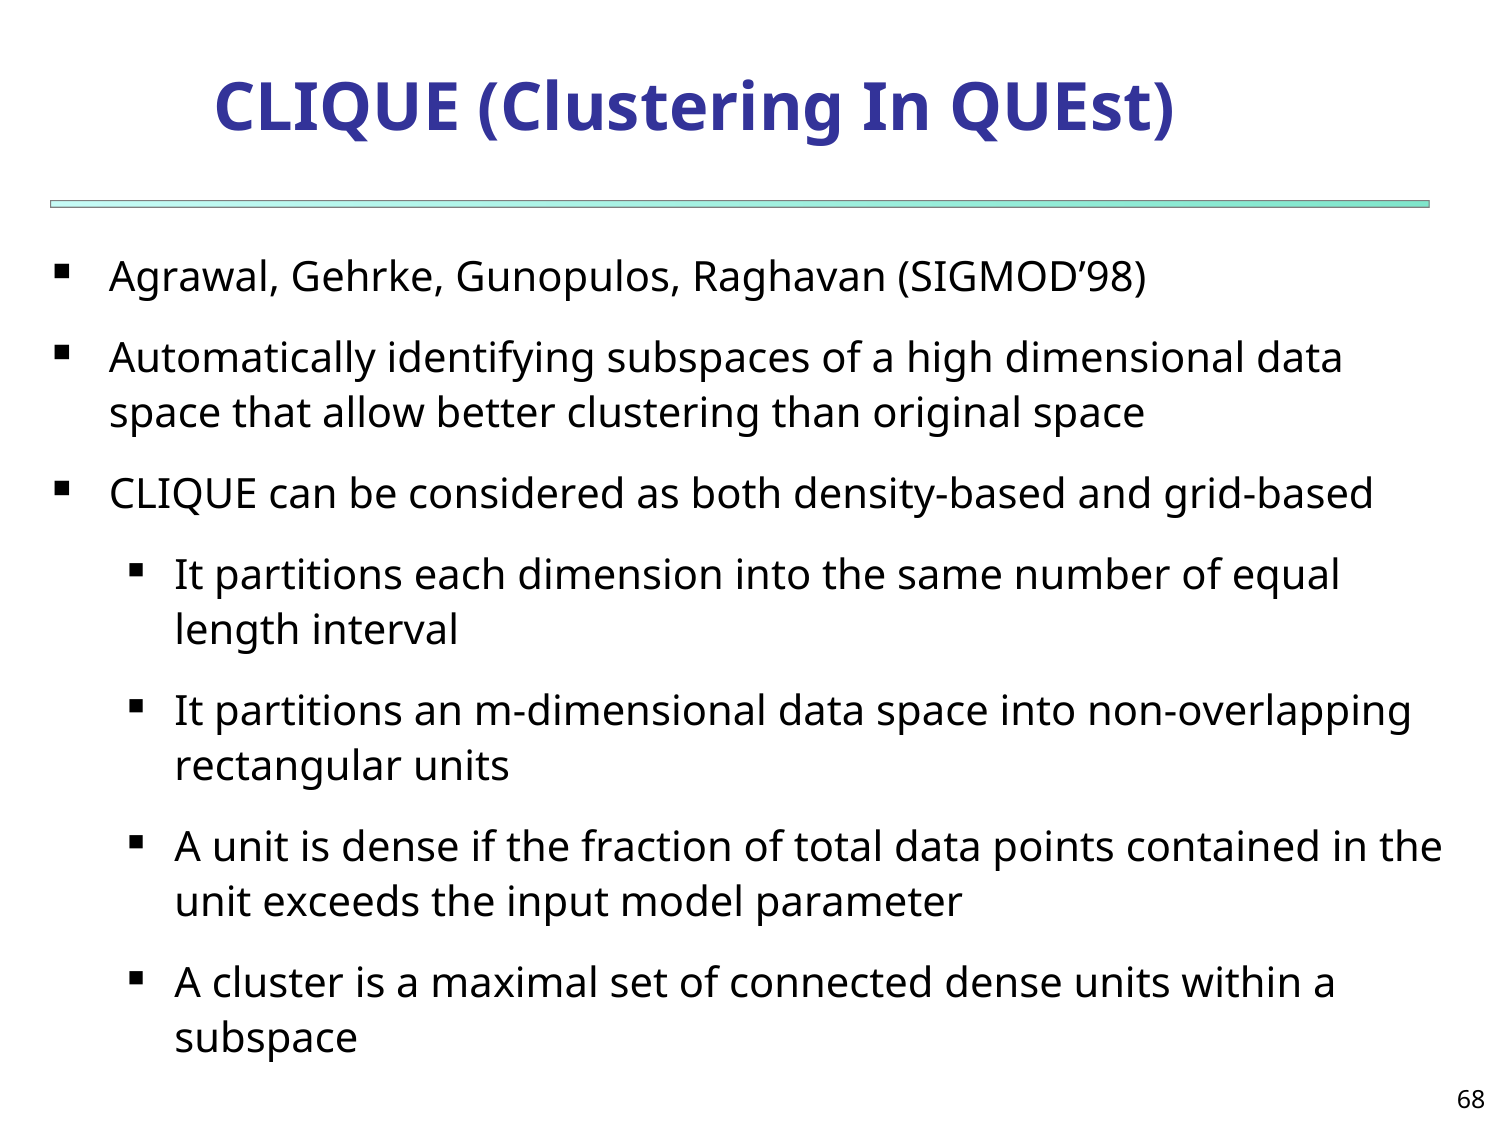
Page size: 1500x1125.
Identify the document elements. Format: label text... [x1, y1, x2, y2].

title CLIQUE (Clustering In QUEst) [111, 48, 1298, 154]
list Agrawal, Gehrke, Gunopulos, Raghavan (SIGMOD’98) Automatically identifying subspaces of a high dimensional data space that allow better clustering than original space CLIQUE can be considered as both density-based and grid-based It partitions each dimension into the same number of equal length interval It partitions an m-dimensional data space into non-overlapping rectangular units A unit is dense if the fraction of total data points contained in the unit exceeds the input model parameter A cluster is a maximal set of connected dense units within a subspace [37, 237, 1463, 1124]
text_box 18 [1187, 1062, 1500, 1125]
